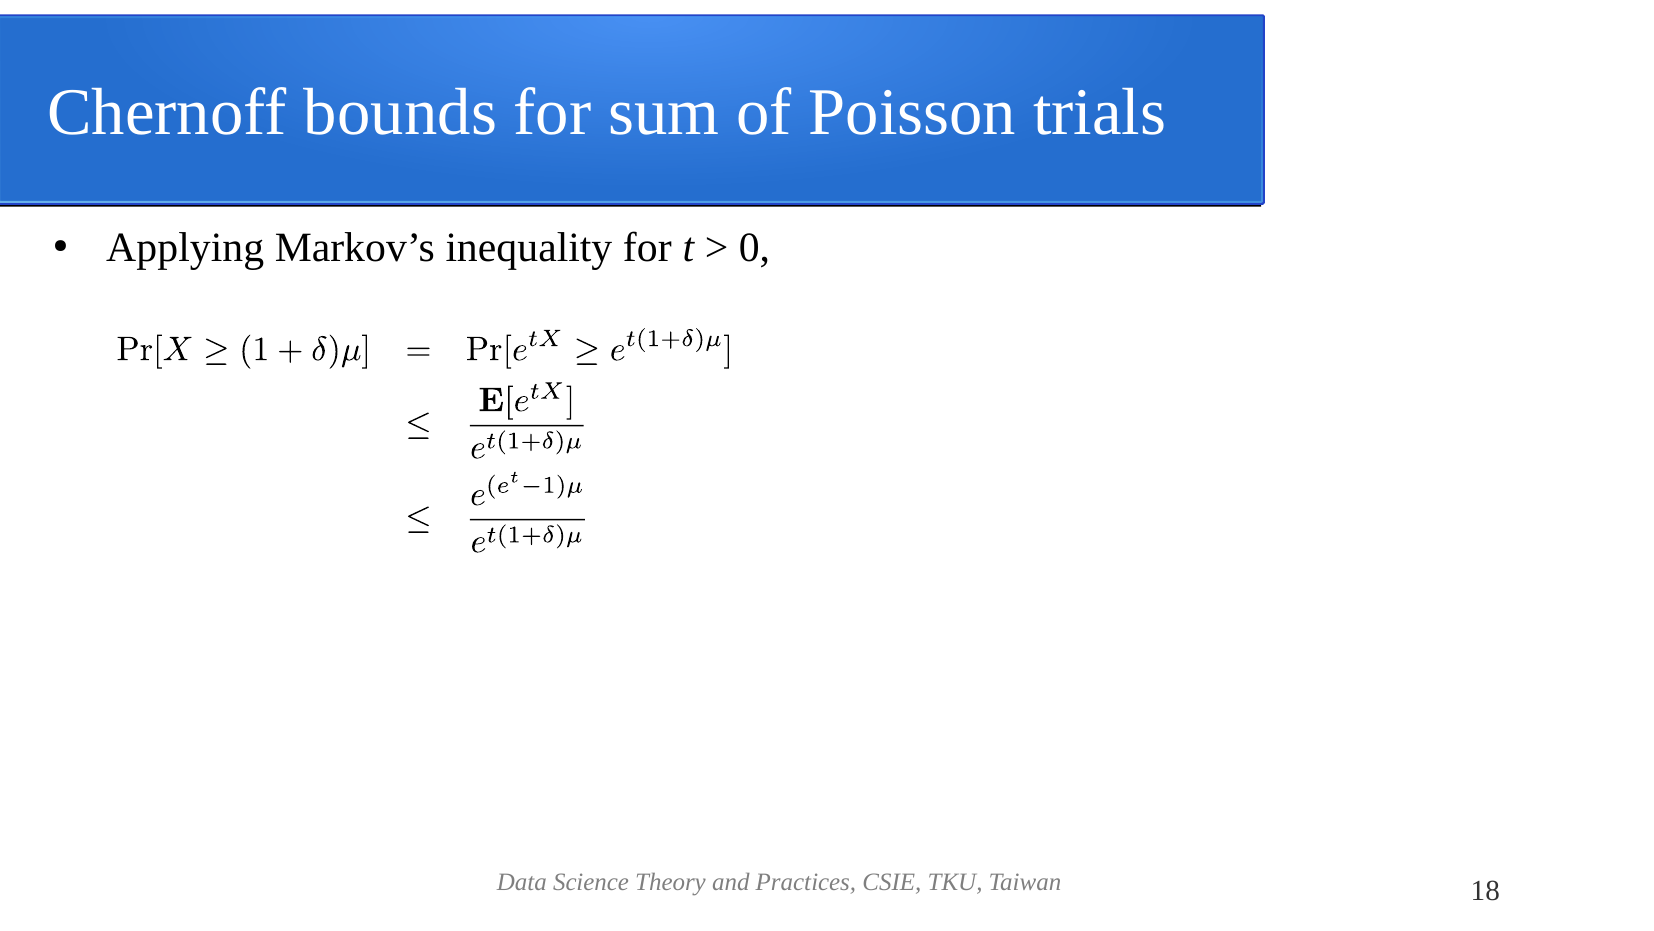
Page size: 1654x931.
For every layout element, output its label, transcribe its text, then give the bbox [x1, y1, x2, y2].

picture [116, 328, 729, 553]
list Applying Markov’s inequality for t > 0, [35, 224, 1524, 764]
title Chernoff bounds for sum of Poisson trials [47, 35, 1199, 189]
